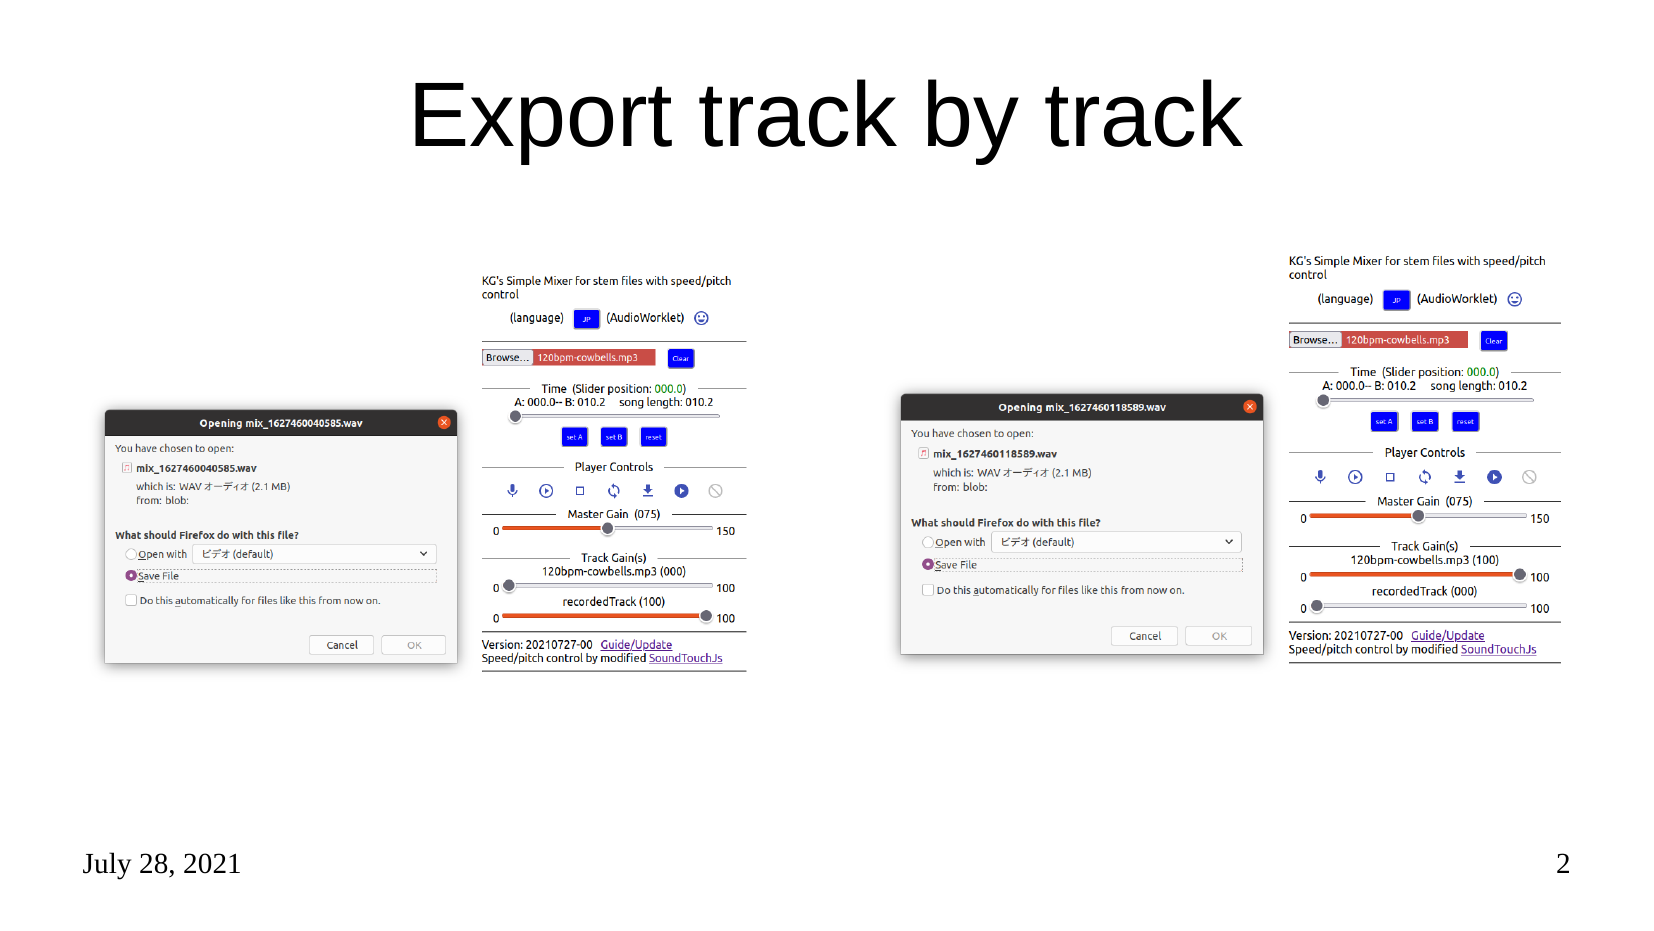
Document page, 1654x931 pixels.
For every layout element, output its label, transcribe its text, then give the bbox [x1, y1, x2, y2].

picture [59, 260, 794, 697]
picture [845, 238, 1600, 686]
title Export track by track [82, 37, 1571, 193]
